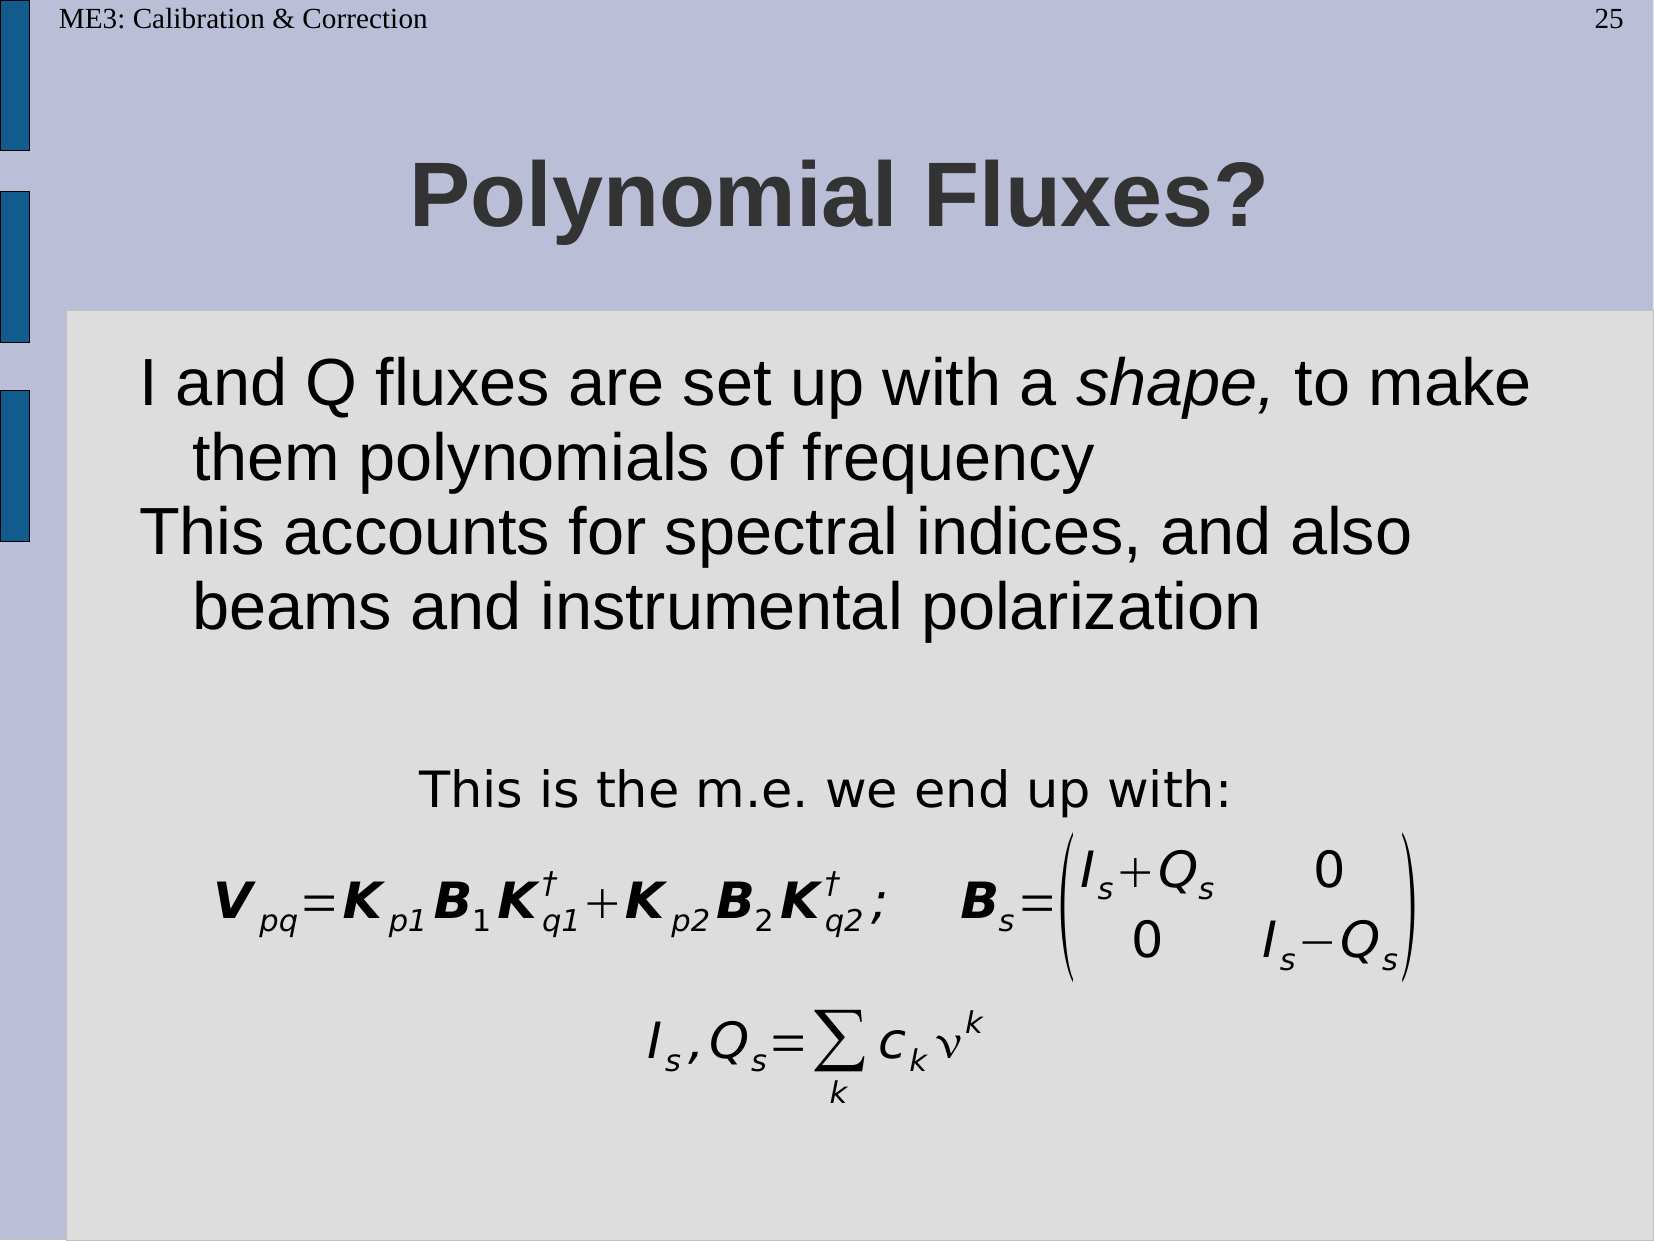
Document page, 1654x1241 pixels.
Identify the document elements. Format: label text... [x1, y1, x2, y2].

title Polynomial Fluxes? [121, 98, 1534, 291]
chart [206, 738, 1427, 1112]
list I and Q fluxes are set up with a shape, to make them polynomials of frequency This accounts for spectral indices, and also beams and instrumental polarization [121, 344, 1625, 1112]
